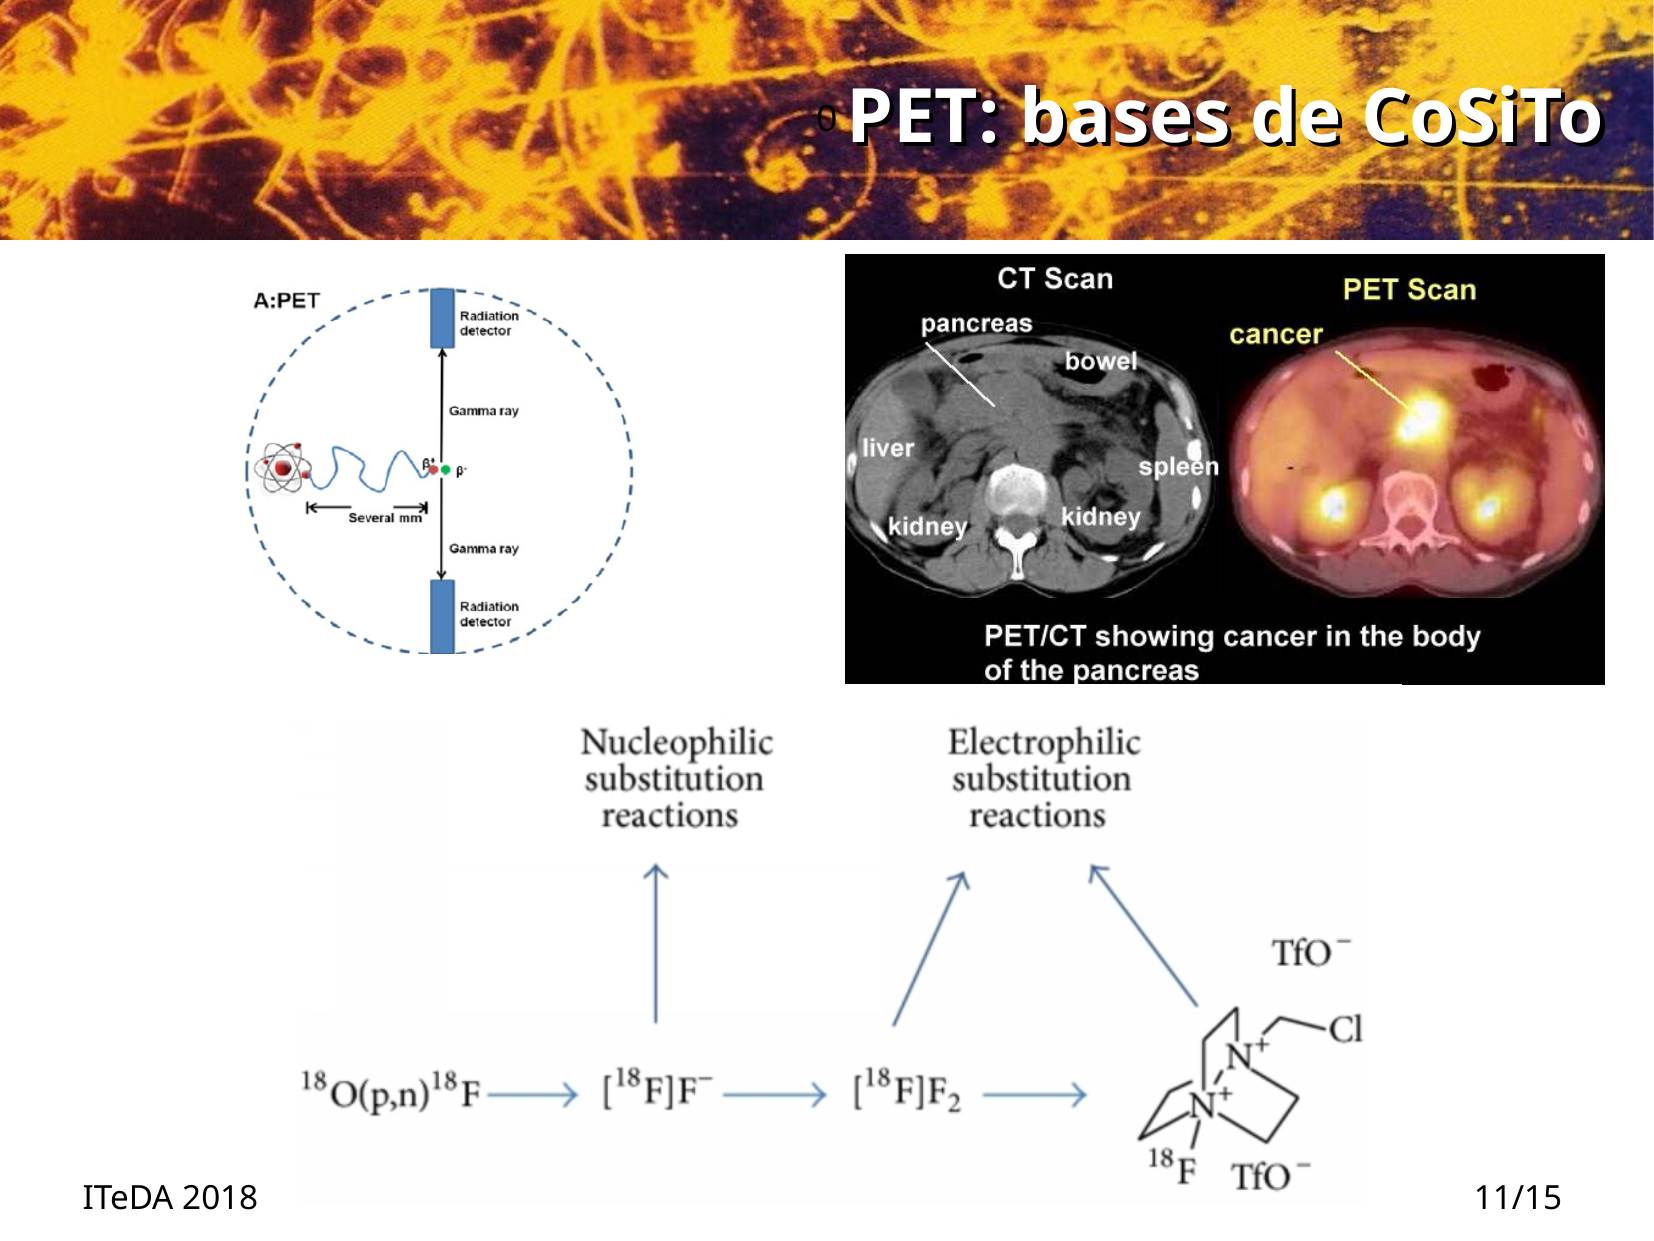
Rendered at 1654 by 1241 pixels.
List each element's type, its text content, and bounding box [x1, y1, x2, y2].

picture [262, 254, 1605, 1241]
picture [0, 0, 1654, 240]
picture [239, 285, 646, 654]
title PET: bases de CoSiTo [45, 38, 1606, 189]
